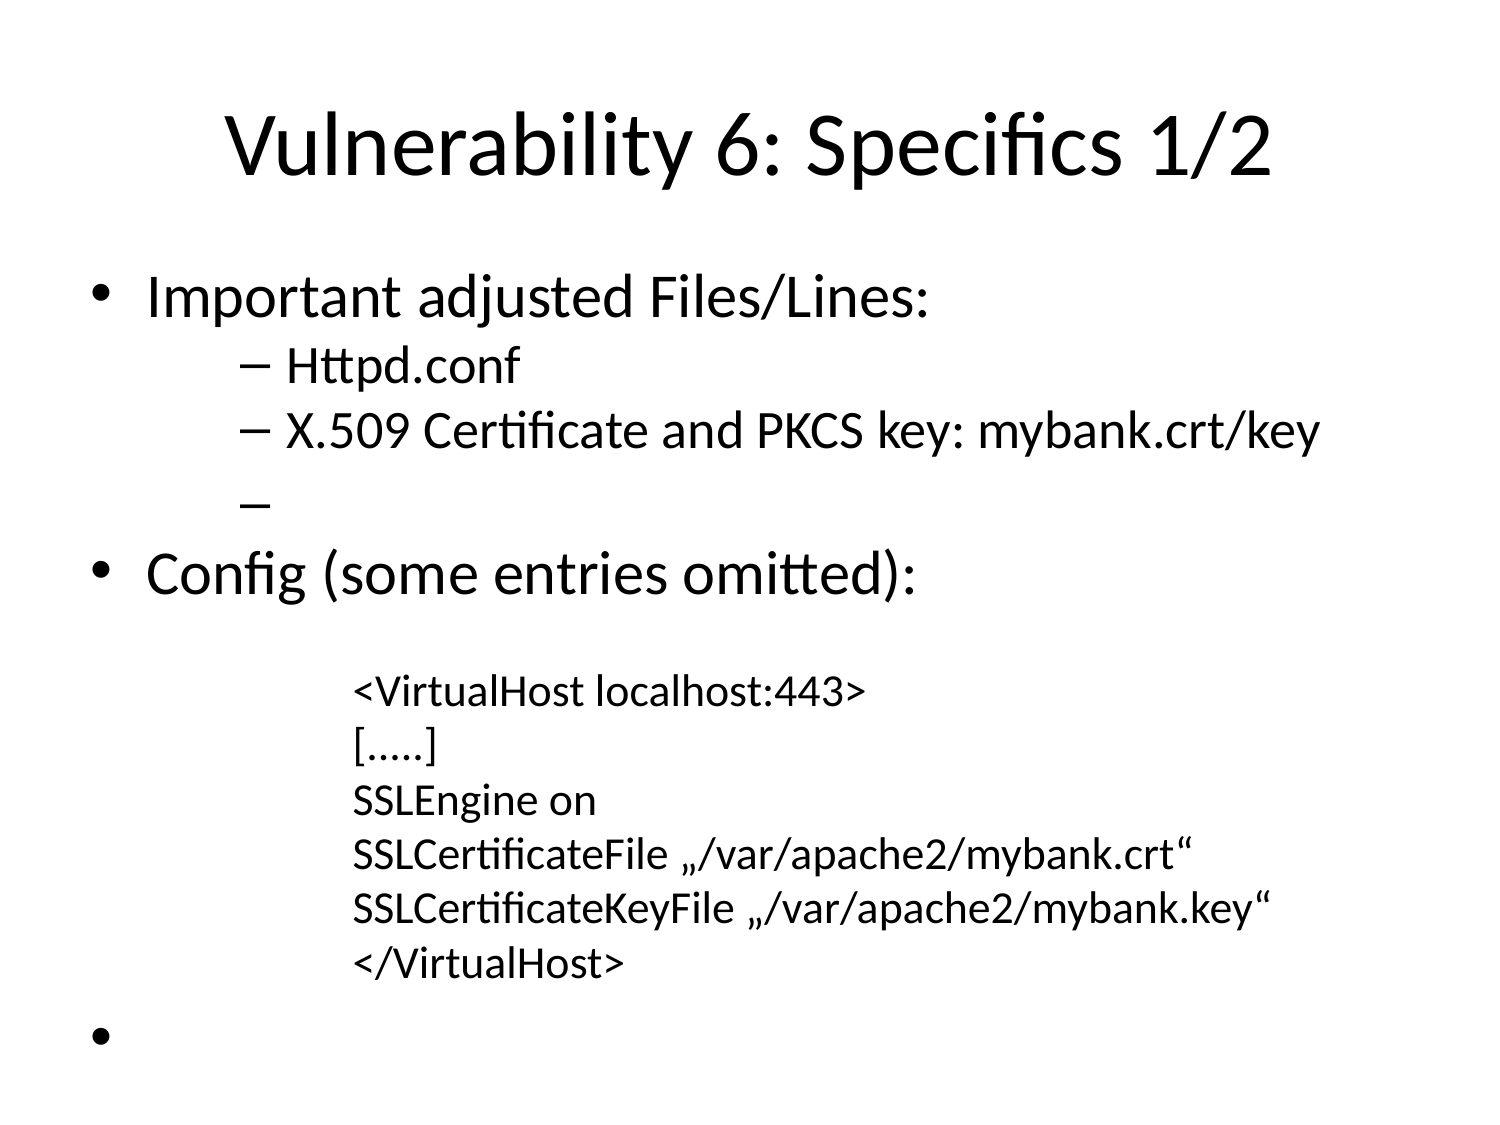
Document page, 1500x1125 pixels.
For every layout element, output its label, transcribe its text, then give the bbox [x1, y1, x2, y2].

list Important adjusted Files/Lines: Httpd.conf X.509 Certificate and PKCS key: mybank.crt/key Config (some entries omitted): <VirtualHost localhost:443> [.....] SSLEngine on SSLCertificateFile „/var/apache2/mybank.crt“ SSLCertificateKeyFile „/var/apache2/mybank.key“ </VirtualHost> [75, 262, 1426, 1005]
title Vulnerability 6: Specifics 1/2 [75, 45, 1426, 233]
